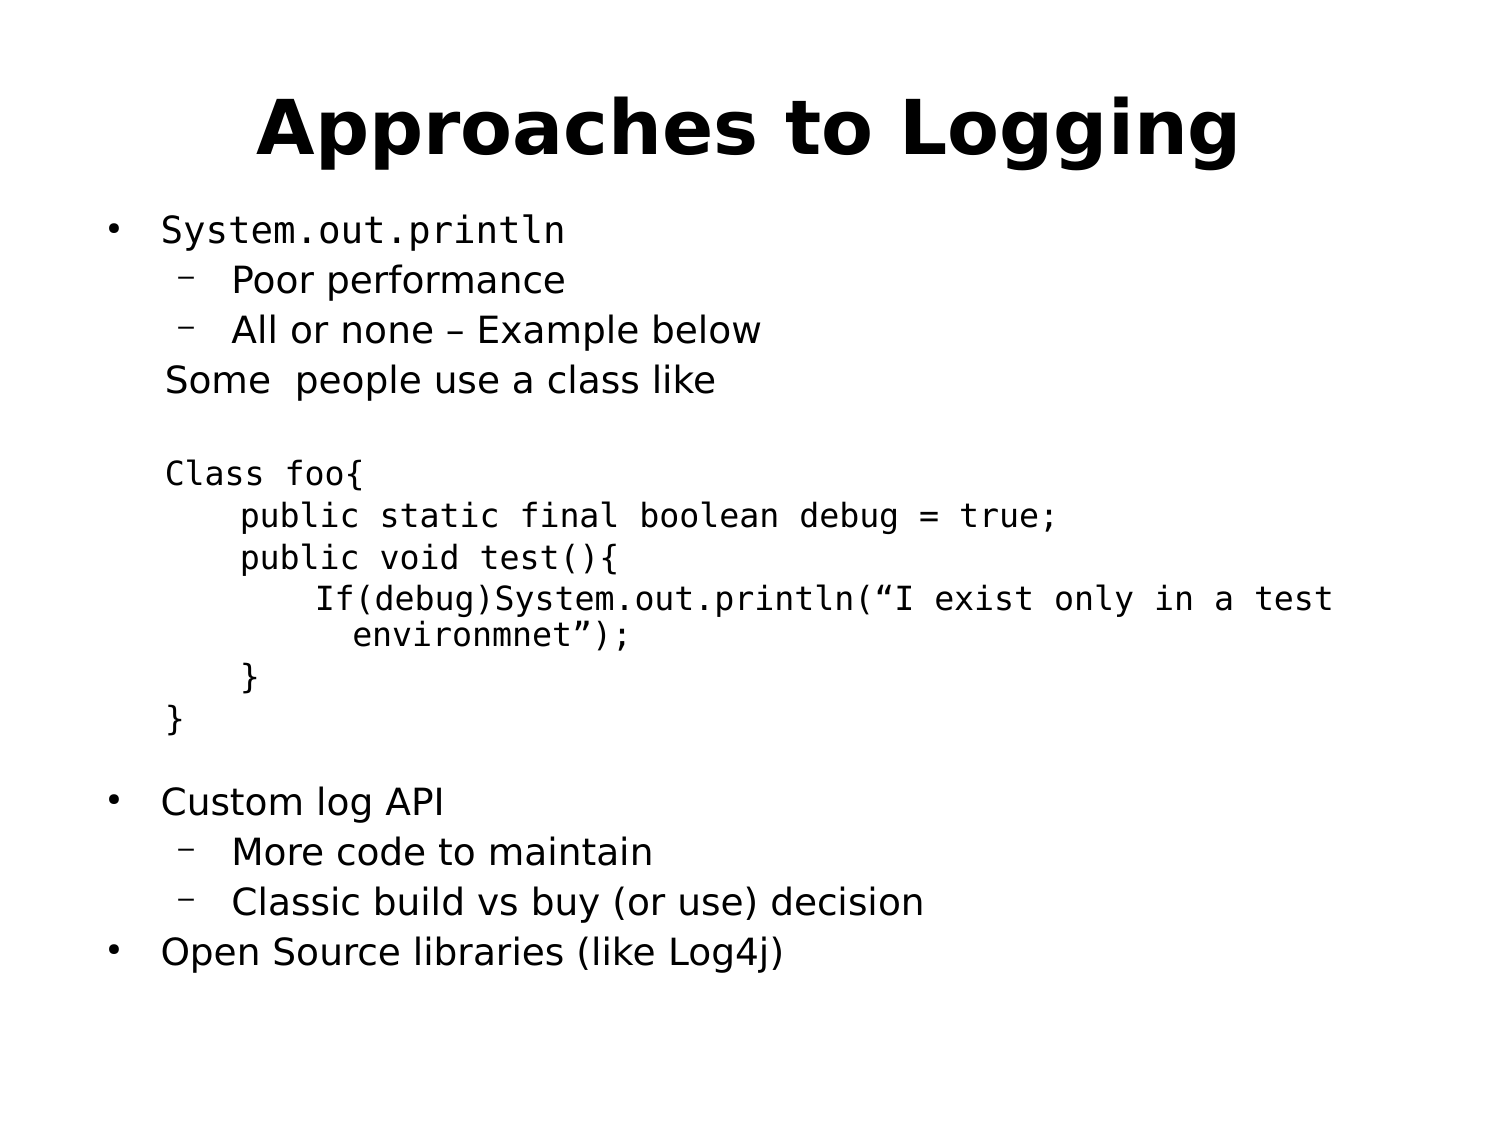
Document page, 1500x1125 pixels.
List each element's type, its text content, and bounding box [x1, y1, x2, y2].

list System.out.println Poor performance All or none – Example below Some people use a class like Class foo{ public static final boolean debug = true; public void test(){ If(debug)System.out.println(“I exist only in a test environmnet”); } } Custom log API More code to maintain Classic build vs buy (or use) decision Open Source libraries (like Log4j) [75, 204, 1395, 1075]
title Approaches to Logging [75, 44, 1425, 177]
